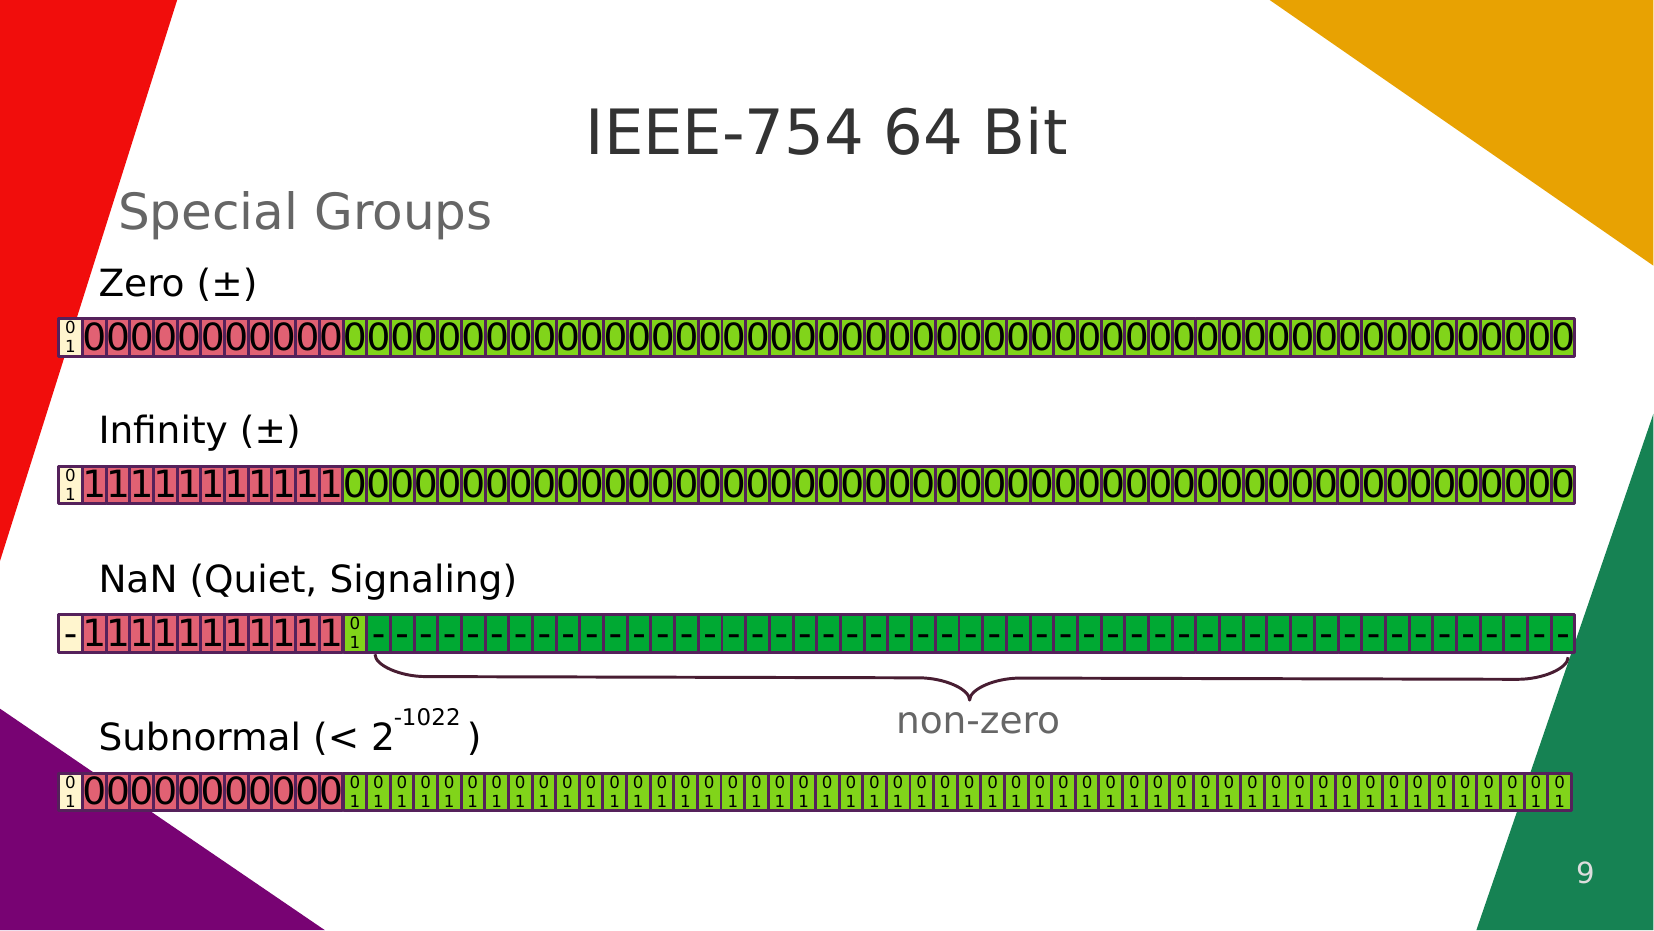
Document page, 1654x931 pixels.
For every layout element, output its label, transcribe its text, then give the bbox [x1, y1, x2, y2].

text_box 0 [437, 318, 461, 357]
text_box 0 [83, 773, 106, 811]
text_box 0 [1101, 318, 1124, 357]
text_box 0 1 [437, 773, 461, 811]
text_box 0 1 [602, 773, 626, 811]
text_box - [508, 614, 532, 653]
text_box 1 [106, 466, 129, 504]
text_box 0 [248, 319, 271, 357]
text_box 0 [864, 466, 887, 504]
text_box 0 [1361, 466, 1385, 504]
text_box 0 [1409, 318, 1432, 357]
text_box 0 [721, 466, 745, 504]
text_box 0 [911, 466, 935, 504]
text_box 0 [390, 319, 414, 357]
text_box 0 1 [744, 773, 768, 811]
text_box 0 1 [390, 773, 413, 811]
text_box 0 [461, 466, 485, 504]
text_box 0 1 [461, 773, 484, 811]
text_box 0 [1551, 466, 1575, 504]
text_box 0 [1266, 318, 1290, 357]
text_box 0 [1551, 318, 1575, 357]
list Special Groups [118, 183, 1388, 278]
text_box 0 [461, 318, 485, 357]
text_box - [793, 614, 816, 653]
text_box - [391, 614, 414, 653]
text_box - [1101, 614, 1124, 653]
text_box 0 1 [721, 773, 744, 811]
text_box 0 [319, 319, 343, 357]
text_box 0 [1030, 318, 1053, 357]
text_box 0 1 [1406, 773, 1429, 811]
text_box - [579, 614, 603, 653]
text_box 0 [532, 318, 556, 357]
text_box 0 1 [1358, 773, 1382, 811]
text_box 0 1 [413, 773, 437, 811]
text_box 0 [106, 773, 129, 811]
text_box 0 1 [1122, 773, 1146, 811]
text_box 0 [508, 318, 532, 357]
text_box 1 [248, 614, 271, 653]
text_box 0 [579, 466, 603, 504]
text_box 0 [414, 466, 437, 504]
text_box 0 [722, 318, 745, 357]
text_box 0 1 [1453, 773, 1476, 811]
text_box 0 1 [1335, 773, 1358, 811]
text_box 0 1 [579, 773, 602, 811]
text_box 0 1 [1524, 773, 1547, 811]
text_box 0 [1290, 318, 1314, 357]
text_box Zero (±) [83, 253, 451, 319]
text_box 0 1 [909, 773, 933, 811]
text_box - [1053, 614, 1077, 653]
text_box 0 [816, 466, 840, 504]
text_box 0 [1219, 466, 1243, 504]
text_box 0 [603, 318, 627, 357]
text_box 0 [224, 773, 248, 811]
text_box 0 [864, 318, 887, 357]
text_box 0 [1432, 466, 1456, 504]
text_box 0 1 [1547, 773, 1572, 811]
text_box - [982, 614, 1006, 653]
text_box 0 [911, 318, 935, 357]
text_box 0 [650, 466, 674, 504]
text_box 0 [1006, 318, 1030, 357]
text_box 0 [1195, 466, 1219, 504]
text_box - [769, 614, 793, 653]
text_box 0 [224, 319, 248, 357]
text_box 0 [1195, 318, 1219, 357]
text_box 0 [745, 318, 769, 357]
text_box 1 [177, 614, 200, 653]
title IEEE-754 64 Bit [118, 59, 1536, 207]
text_box 0 1 [768, 773, 791, 811]
list -1022 [393, 704, 488, 742]
text_box 1 [295, 466, 319, 504]
text_box 0 [437, 466, 461, 504]
text_box 0 1 [980, 773, 1004, 811]
text_box 0 1 [1075, 773, 1098, 811]
text_box 0 [958, 466, 982, 504]
text_box 0 [1172, 318, 1195, 357]
text_box 1 [319, 614, 343, 653]
text_box non-zero [881, 691, 1088, 751]
text_box - [935, 614, 958, 653]
text_box 0 [674, 466, 698, 504]
text_box 0 [1219, 318, 1243, 357]
text_box 0 [1314, 318, 1338, 357]
text_box 1 [248, 466, 271, 504]
text_box - [1172, 614, 1195, 653]
text_box 0 [1503, 318, 1527, 357]
text_box 0 [674, 318, 698, 357]
text_box 0 1 [839, 773, 862, 811]
text_box 0 [177, 773, 200, 811]
text_box - [1503, 614, 1527, 653]
text_box 0 [958, 318, 982, 357]
text_box - [1219, 614, 1243, 653]
text_box 0 [1148, 318, 1172, 357]
text_box 0 1 [555, 773, 579, 811]
text_box 0 1 [1193, 773, 1217, 811]
text_box 0 [1172, 466, 1195, 504]
text_box 1 [224, 466, 248, 504]
text_box NaN (Quiet, Signaling) [83, 549, 1013, 609]
text_box 0 1 [484, 773, 508, 811]
text_box 0 [1338, 318, 1361, 357]
text_box 1 [271, 466, 295, 504]
text_box 0 [129, 319, 153, 357]
text_box - [745, 614, 769, 653]
text_box - [1361, 614, 1385, 653]
text_box - [887, 614, 911, 653]
text_box - [1409, 614, 1432, 653]
text_box 0 [153, 773, 177, 811]
text_box 1 [83, 614, 106, 653]
text_box 0 [556, 318, 579, 357]
text_box 1 [200, 614, 224, 653]
text_box 0 [248, 773, 271, 811]
text_box - [1338, 614, 1361, 653]
text_box 0 1 [1028, 773, 1051, 811]
text_box - [1124, 614, 1148, 653]
text_box - [722, 614, 745, 653]
text_box 0 1 [1476, 773, 1500, 811]
text_box - [556, 614, 579, 653]
text_box 0 [177, 319, 200, 357]
text_box 0 [627, 318, 650, 357]
text_box 1 [295, 614, 319, 653]
text_box 0 1 [1311, 773, 1335, 811]
text_box 0 [887, 318, 911, 357]
text_box 0 [556, 466, 579, 504]
text_box 0 [1432, 318, 1456, 357]
text_box 0 1 [650, 773, 673, 811]
text_box 0 1 [933, 773, 957, 811]
text_box - [1385, 614, 1409, 653]
text_box 0 1 [886, 773, 909, 811]
text_box 0 [367, 319, 390, 357]
text_box 0 1 [673, 773, 697, 811]
text_box 0 1 [367, 773, 390, 811]
text_box 0 [343, 318, 367, 357]
text_box 0 1 [1287, 773, 1311, 811]
text_box 0 [295, 319, 319, 357]
text_box 0 [840, 318, 864, 357]
text_box 0 [627, 466, 650, 504]
text_box 0 [816, 318, 840, 357]
text_box 0 [1385, 466, 1409, 504]
text_box 0 [1456, 318, 1480, 357]
text_box 0 [698, 466, 721, 504]
text_box - [532, 614, 556, 653]
text_box 0 [1338, 466, 1361, 504]
text_box 0 [603, 466, 627, 504]
text_box - [437, 614, 461, 653]
text_box 0 [793, 318, 816, 357]
text_box 0 [745, 466, 769, 504]
text_box - [414, 614, 437, 653]
text_box 0 1 [343, 773, 367, 811]
text_box - [1480, 614, 1503, 653]
text_box - [1006, 614, 1030, 653]
text_box 0 [579, 318, 603, 357]
text_box 0 [1243, 318, 1266, 357]
text_box 0 1 [508, 773, 532, 811]
text_box 0 [153, 319, 177, 357]
text_box 0 [271, 319, 295, 357]
text_box 0 [1077, 466, 1101, 504]
text_box 1 [106, 614, 129, 653]
text_box 0 [1053, 466, 1077, 504]
text_box - [1030, 614, 1053, 653]
text_box 0 [485, 318, 508, 357]
text_box 1 [224, 614, 248, 653]
text_box 0 1 [58, 773, 83, 811]
text_box 1 [271, 614, 295, 653]
text_box - [1314, 614, 1338, 653]
text_box 0 [769, 466, 793, 504]
text_box - [485, 614, 508, 653]
text_box - [816, 614, 840, 653]
text_box 1 [83, 466, 106, 504]
text_box 0 [1053, 318, 1077, 357]
text_box - [1243, 614, 1266, 653]
text_box 0 1 [1240, 773, 1264, 811]
text_box - [1527, 614, 1551, 653]
text_box 0 [1409, 466, 1432, 504]
text_box 0 1 [815, 773, 839, 811]
text_box 0 [1527, 318, 1551, 357]
text_box 0 [414, 319, 437, 357]
text_box 1 [129, 466, 153, 504]
text_box 0 [367, 466, 390, 504]
text_box Infinity (±) [83, 401, 1013, 460]
text_box 0 [342, 466, 367, 504]
text_box 0 [1006, 466, 1030, 504]
text_box 0 1 [1169, 773, 1193, 811]
text_box - [864, 614, 887, 653]
text_box 1 [200, 466, 224, 504]
text_box 0 [840, 466, 864, 504]
text_box 0 1 [1264, 773, 1287, 811]
text_box 0 1 [1429, 773, 1453, 811]
text_box - [958, 614, 982, 653]
text_box 0 [887, 466, 911, 504]
text_box 0 [82, 318, 106, 357]
text_box 0 [1527, 466, 1551, 504]
text_box 0 [295, 773, 319, 811]
text_box 0 [1148, 466, 1172, 504]
text_box 0 [982, 466, 1006, 504]
text_box 0 [1314, 466, 1338, 504]
text_box 0 1 [1146, 773, 1169, 811]
text_box - [461, 614, 485, 653]
text_box - [674, 614, 698, 653]
text_box 0 1 [1051, 773, 1075, 811]
text_box 0 [532, 466, 556, 504]
text_box 0 [1243, 466, 1266, 504]
text_box - [1195, 614, 1219, 653]
text_box 0 [129, 773, 153, 811]
text_box 0 1 [1217, 773, 1240, 811]
text_box 0 1 [697, 773, 721, 811]
text_box 0 1 [1004, 773, 1028, 811]
text_box 0 1 [58, 318, 82, 357]
text_box - [1432, 614, 1456, 653]
text_box 0 [1361, 318, 1385, 357]
text_box 0 [793, 466, 816, 504]
text_box - [698, 614, 722, 653]
text_box 1 [129, 614, 153, 653]
text_box 0 [1480, 318, 1503, 357]
text_box 0 1 [1098, 773, 1122, 811]
text_box - [1266, 614, 1290, 653]
text_box 0 [698, 318, 722, 357]
text_box - [627, 614, 650, 653]
text_box 0 [769, 318, 793, 357]
text_box 0 1 [791, 773, 815, 811]
text_box 1 [153, 614, 177, 653]
text_box 0 1 [957, 773, 980, 811]
text_box - [840, 614, 864, 653]
text_box 0 [319, 773, 343, 811]
text_box 0 [935, 318, 958, 357]
text_box 0 [271, 773, 295, 811]
text_box - [1456, 614, 1480, 653]
text_box - [1077, 614, 1101, 653]
text_box 0 [1503, 466, 1527, 504]
text_box 0 [200, 773, 224, 811]
text_box 0 [1456, 466, 1480, 504]
text_box 0 [390, 466, 414, 504]
text_box - [1551, 614, 1575, 653]
text_box 0 [1480, 466, 1503, 504]
text_box 0 [1124, 466, 1148, 504]
text_box 0 [982, 318, 1006, 357]
text_box 0 1 [862, 773, 886, 811]
text_box 0 [1266, 466, 1290, 504]
text_box - [366, 614, 391, 653]
text_box 0 [1124, 318, 1148, 357]
text_box - [58, 614, 83, 653]
text_box 0 [1290, 466, 1314, 504]
text_box 0 [200, 319, 224, 357]
text_box 0 [650, 318, 674, 357]
text_box - [911, 614, 935, 653]
text_box - [1290, 614, 1314, 653]
text_box - [650, 614, 674, 653]
text_box 0 1 [1500, 773, 1524, 811]
text_box 0 [106, 319, 129, 357]
text_box - [1148, 614, 1172, 653]
text_box 0 [1385, 318, 1409, 357]
text_box 0 [1101, 466, 1124, 504]
text_box 0 [485, 466, 508, 504]
text_box 1 [319, 466, 342, 504]
text_box 1 [177, 466, 200, 504]
text_box 0 [1030, 466, 1053, 504]
text_box - [603, 614, 627, 653]
text_box 0 [935, 466, 958, 504]
text_box 0 1 [1382, 773, 1406, 811]
text_box 0 [508, 466, 532, 504]
text_box 0 1 [343, 614, 366, 653]
text_box 0 [1077, 318, 1101, 357]
text_box 1 [153, 466, 177, 504]
text_box 0 1 [626, 773, 650, 811]
text_box Subnormal (< 2 ) [83, 708, 507, 773]
text_box 0 1 [532, 773, 555, 811]
text_box 0 1 [58, 466, 83, 504]
